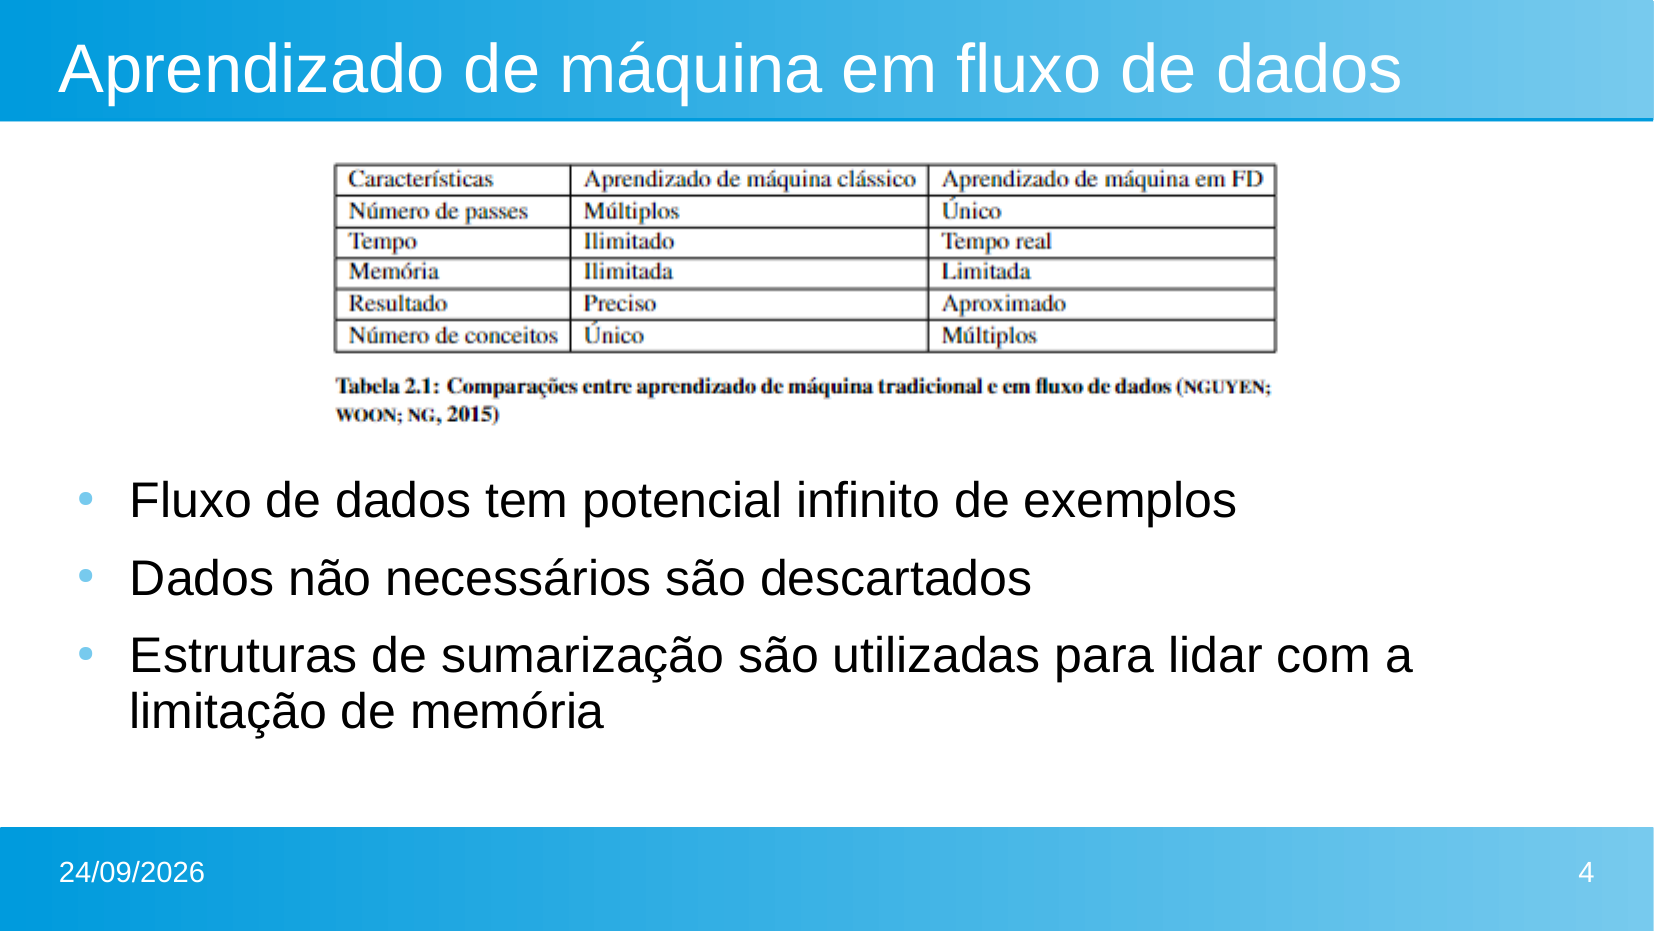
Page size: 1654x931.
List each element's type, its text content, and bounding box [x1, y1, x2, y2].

title Aprendizado de máquina em fluxo de dados [59, 29, 1595, 108]
list Fluxo de dados tem potencial infinito de exemplos Dados não necessários são descartados Estruturas de sumarização são utilizadas para lidar com a limitação de memória [59, 472, 1595, 798]
picture [318, 147, 1294, 444]
